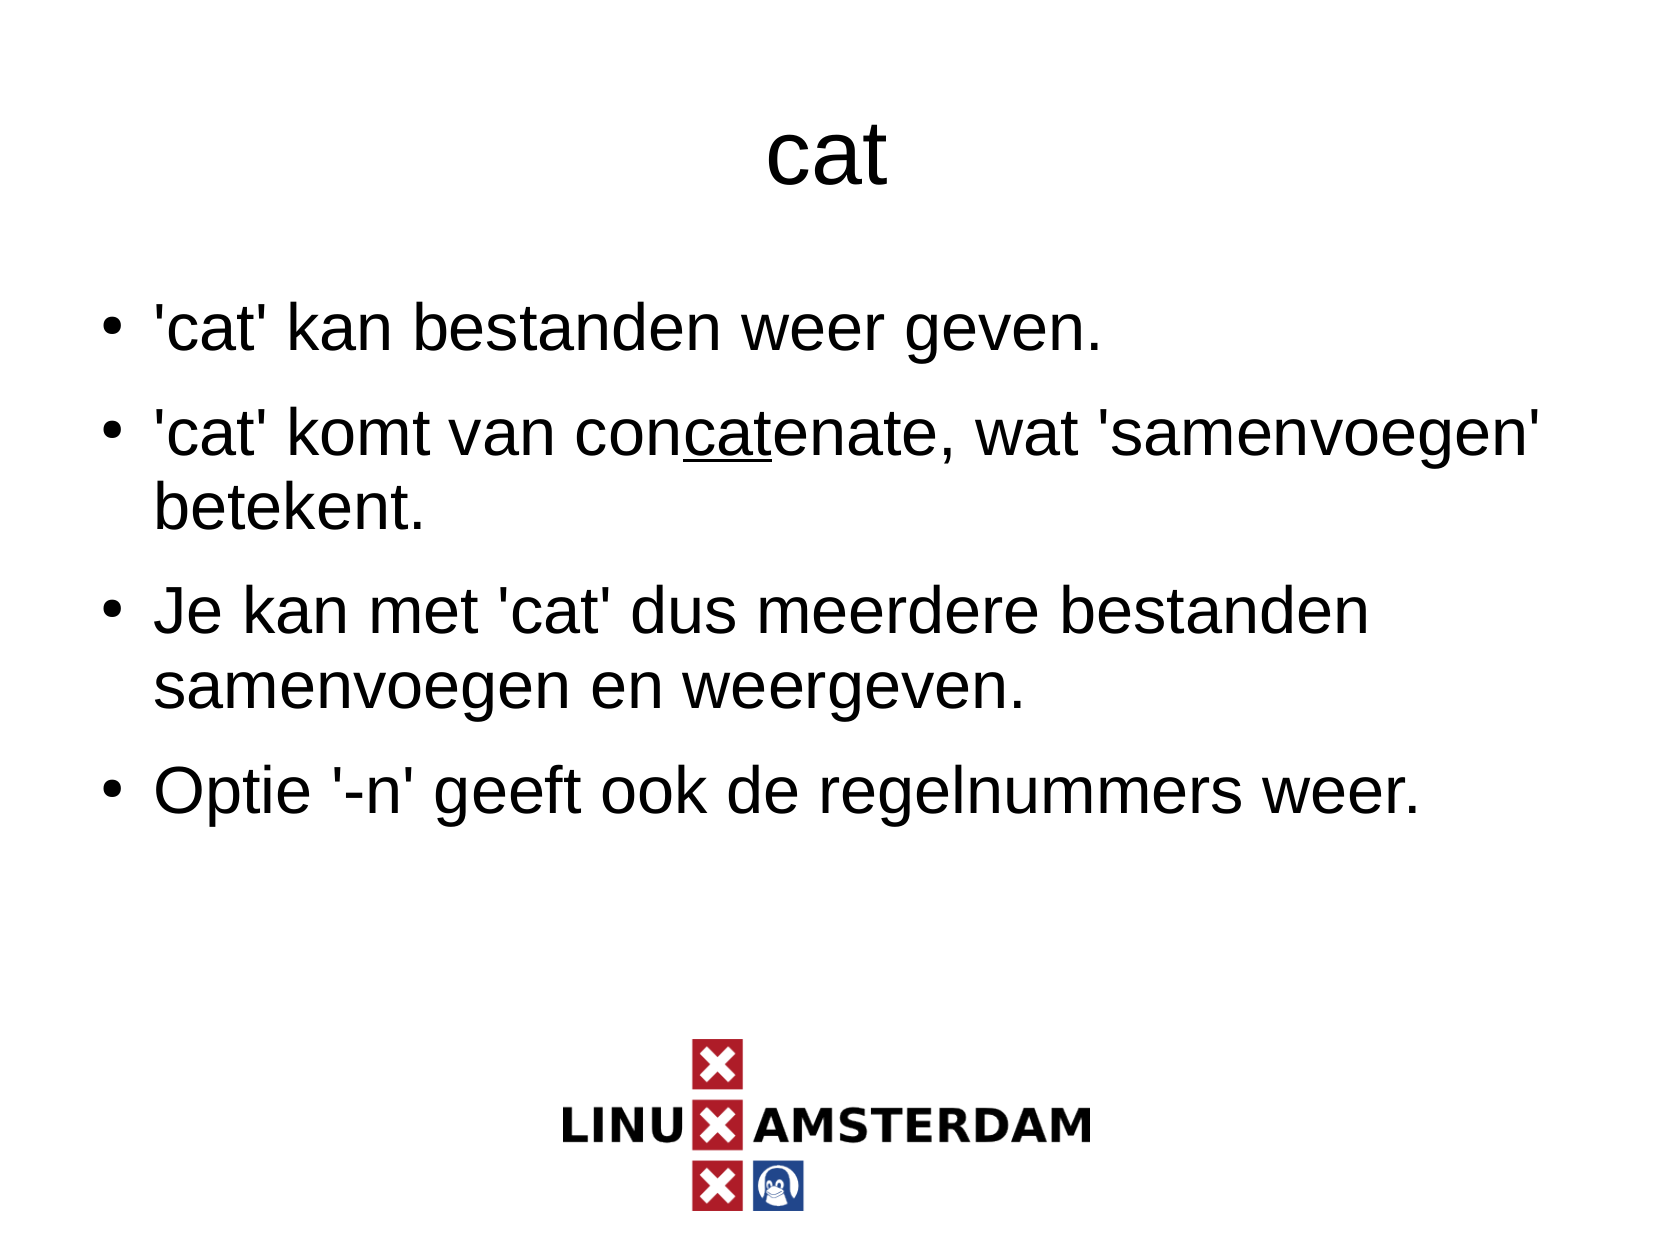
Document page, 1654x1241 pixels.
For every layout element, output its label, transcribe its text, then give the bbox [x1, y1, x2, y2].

title cat [82, 49, 1571, 257]
picture [563, 1039, 1090, 1211]
list 'cat' kan bestanden weer geven. 'cat' komt van concatenate, wat 'samenvoegen' betekent. Je kan met 'cat' dus meerdere bestanden samenvoegen en weergeven. Optie '-n' geeft ook de regelnummers weer. [82, 290, 1571, 1010]
